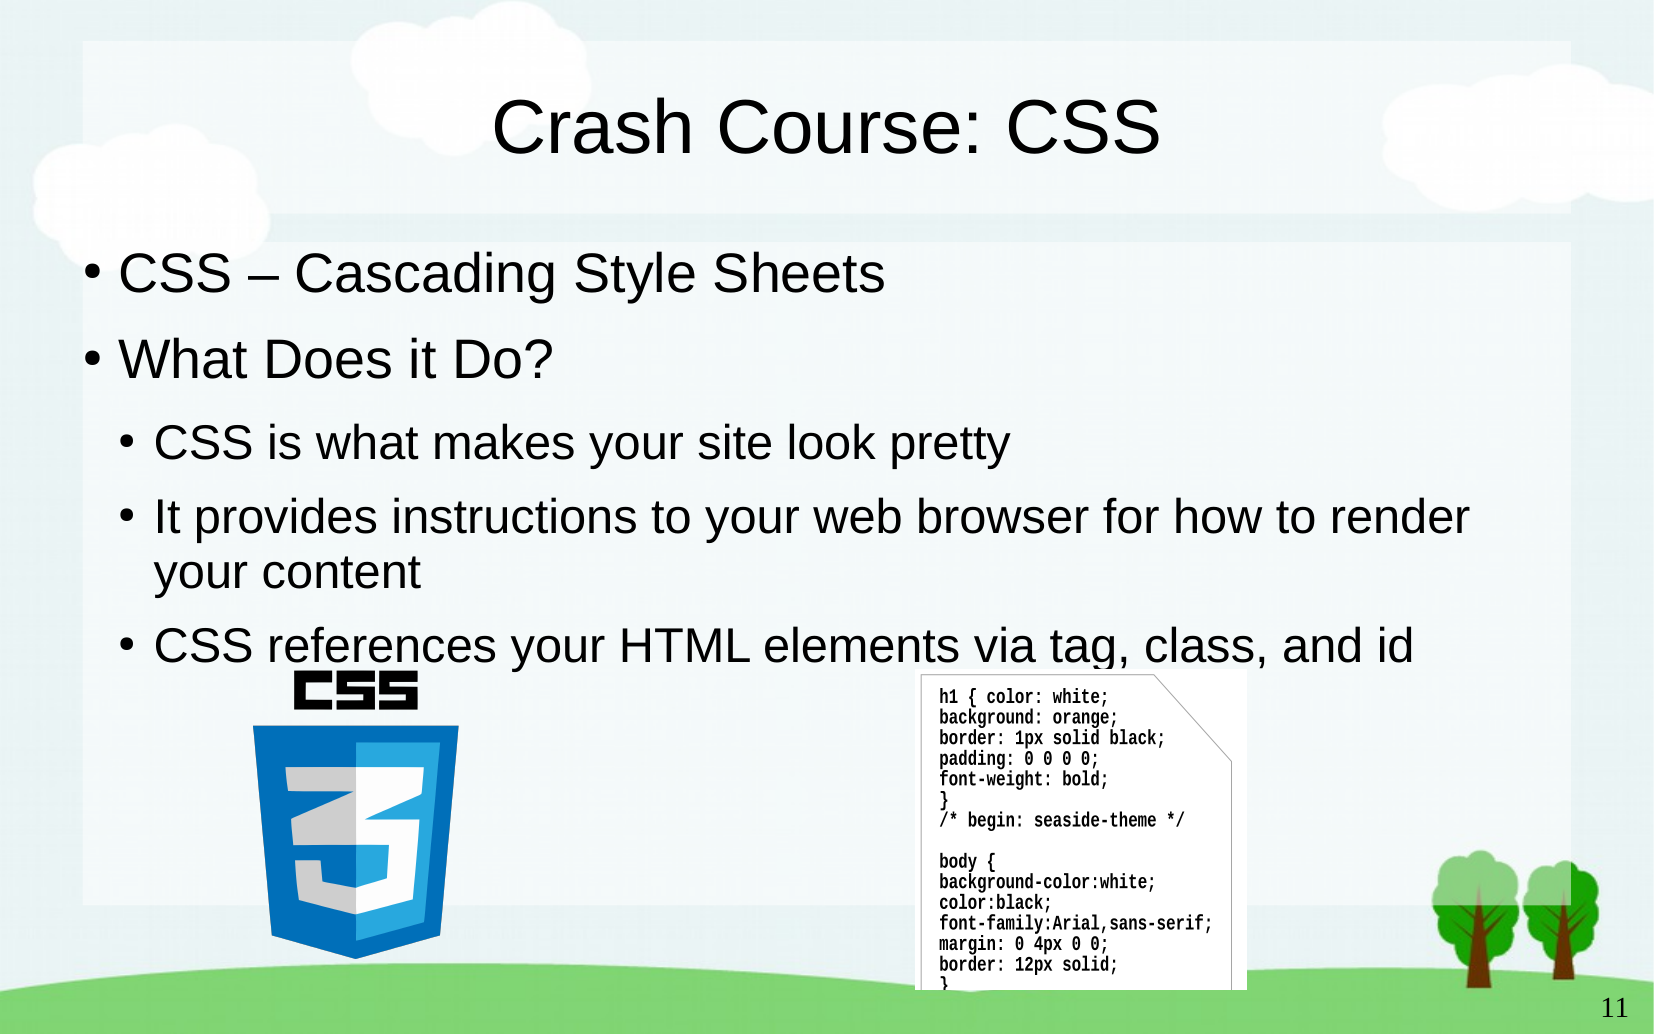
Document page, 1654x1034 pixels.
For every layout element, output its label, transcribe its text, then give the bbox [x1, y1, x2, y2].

picture [0, 0, 1654, 1034]
list CSS – Cascading Style Sheets What Does it Do? CSS is what makes your site look pretty It provides instructions to your web browser for how to render your content CSS references your HTML elements via tag, class, and id [82, 241, 1571, 906]
title Crash Course: CSS [82, 41, 1571, 214]
